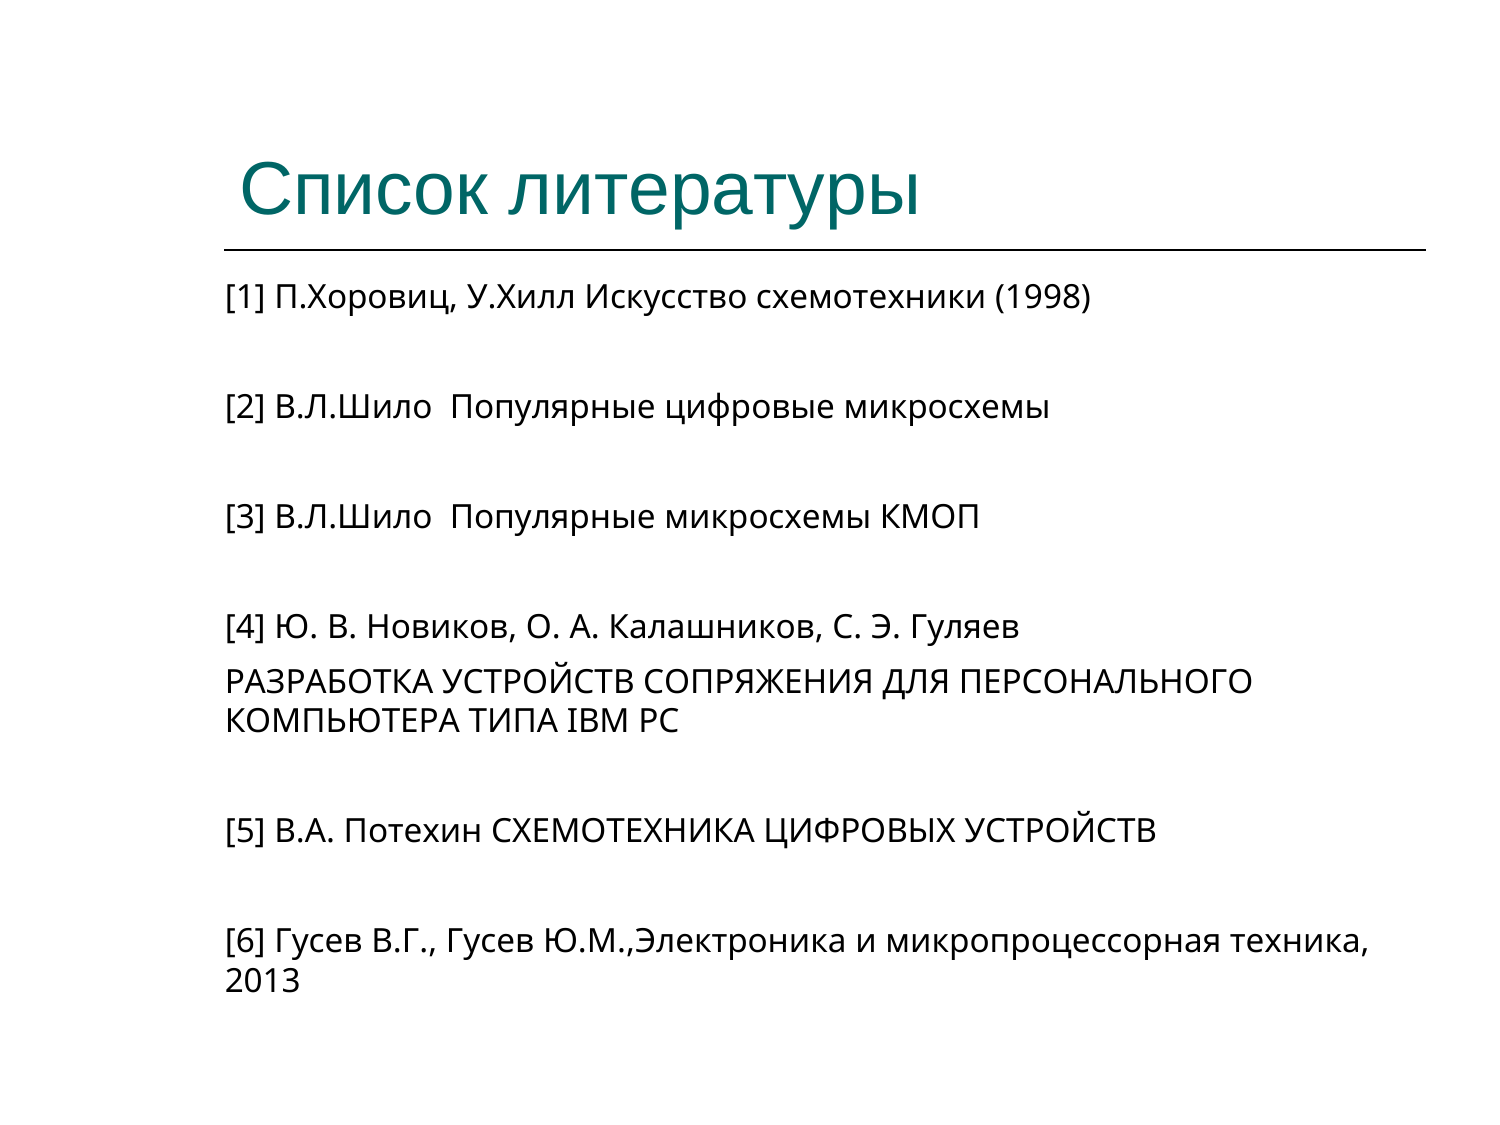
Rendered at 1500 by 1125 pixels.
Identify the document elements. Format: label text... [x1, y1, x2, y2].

subtitle [1] П.Хоровиц, У.Хилл Искусство схемотехники (1998) [2] В.Л.Шило Популярные цифровые микросхемы [3] В.Л.Шило Популярные микросхемы КМОП [4] Ю. В. Новиков, О. А. Калашников, С. Э. Гуляев РАЗРАБОТКА УСТРОЙСТВ СОПРЯЖЕНИЯ ДЛЯ ПЕРСОНАЛЬНОГО КОМПЬЮТЕРА ТИПА IBM PC [5] В.А. Потехин СХЕМОТЕХНИКА ЦИФРОВЫХ УСТРОЙСТВ [6] Гусев В.Г., Гусев Ю.М.,Электроника и микропроцессорная техника, 2013 [224, 274, 1425, 1000]
title Список литературы [224, 49, 1425, 237]
